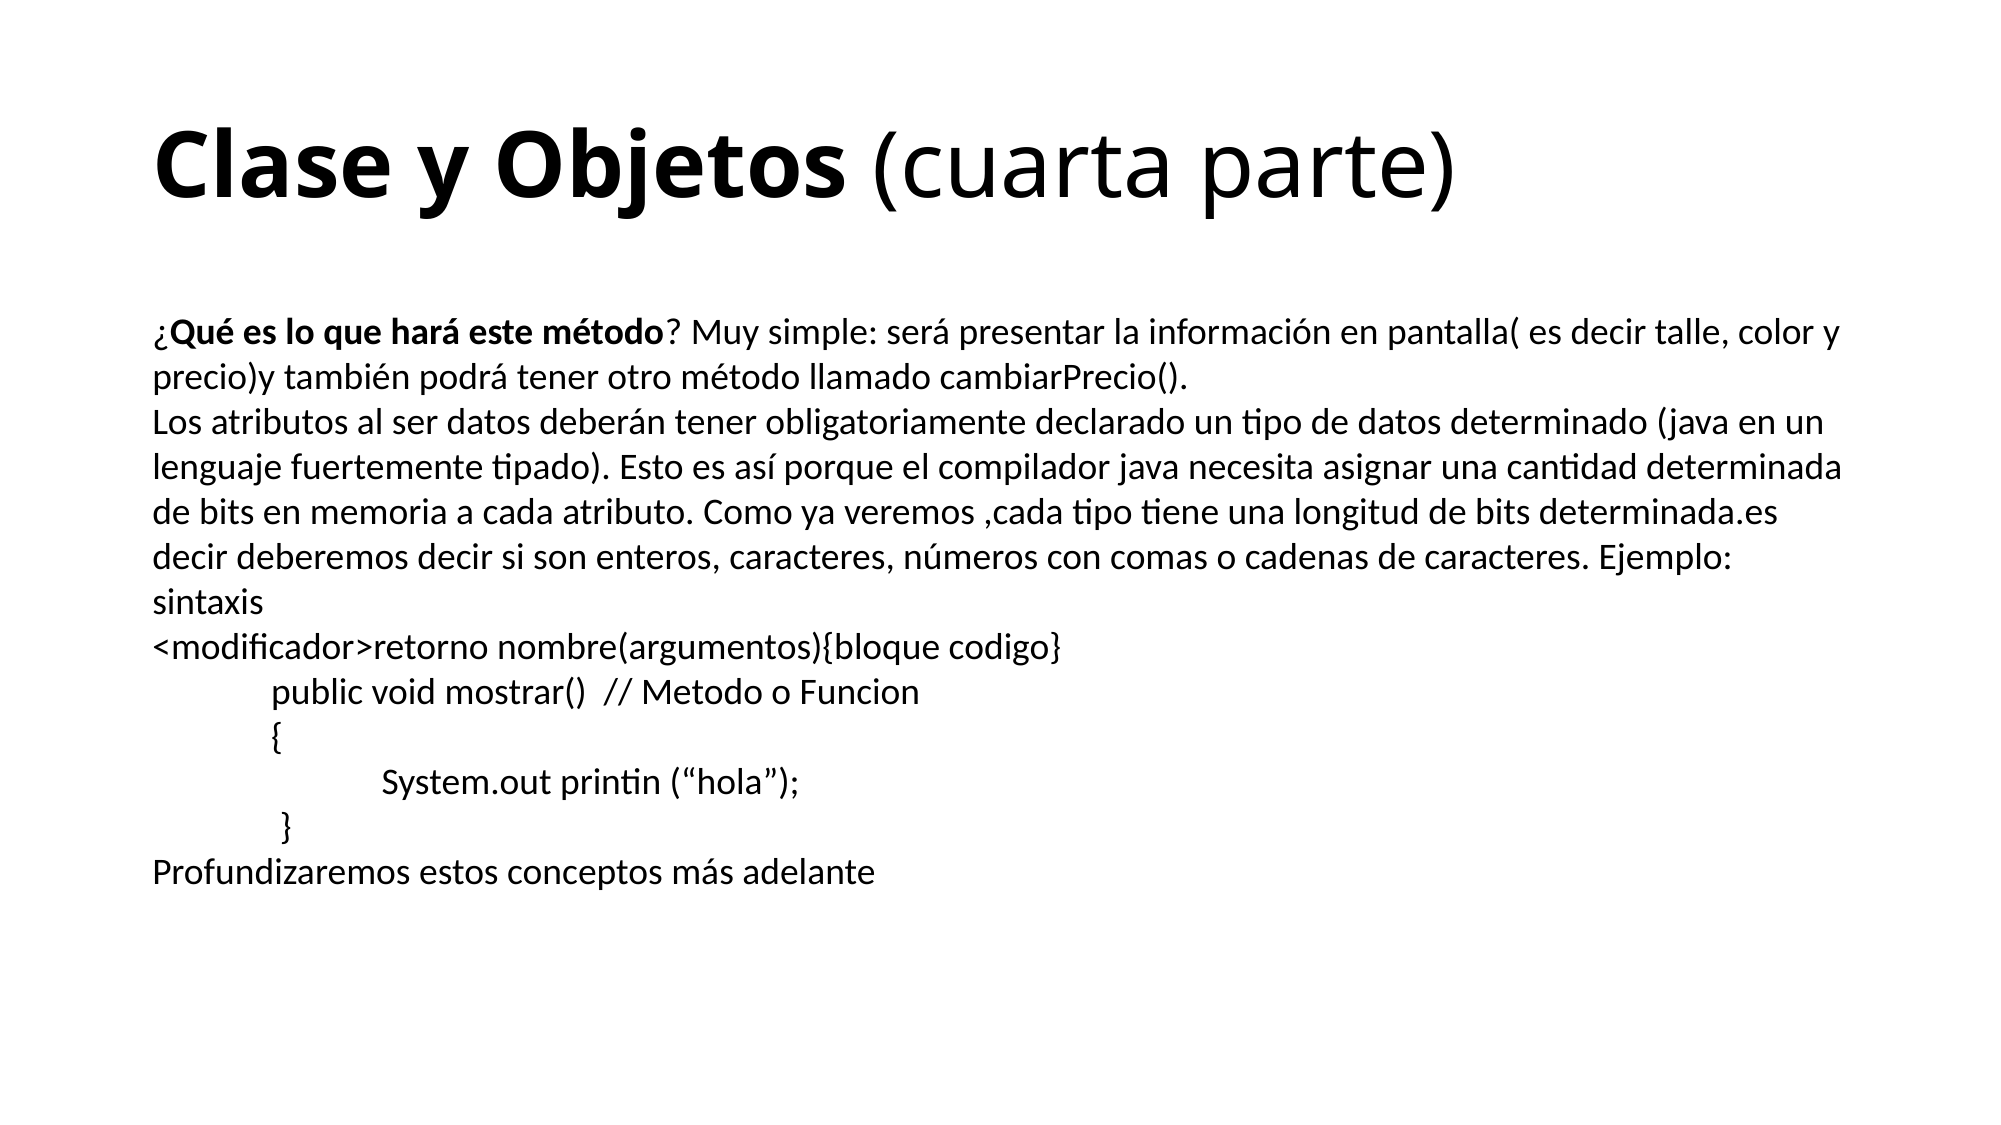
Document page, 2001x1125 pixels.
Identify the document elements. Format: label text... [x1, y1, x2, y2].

text_box ¿Qué es lo que hará este método? Muy simple: será presentar la información en pantalla( es decir talle, color y precio)y también podrá tener otro método llamado cambiarPrecio(). Los atributos al ser datos deberán tener obligatoriamente declarado un tipo de datos determinado (java en un lenguaje fuertemente tipado). Esto es así porque el compilador java necesita asignar una cantidad determinada de bits en memoria a cada atributo. Como ya veremos ,cada tipo tiene una longitud de bits determinada.es decir deberemos decir si son enteros, caracteres, números con comas o cadenas de caracteres. Ejemplo: sintaxis <modificador>retorno nombre(argumentos){bloque codigo} public void mostrar() // Metodo o Funcion { System.out printin (“hola”); } Profundizaremos estos conceptos más adelante [137, 299, 1862, 1013]
text_box Clase y Objetos (cuarta parte) [137, 59, 1862, 277]
